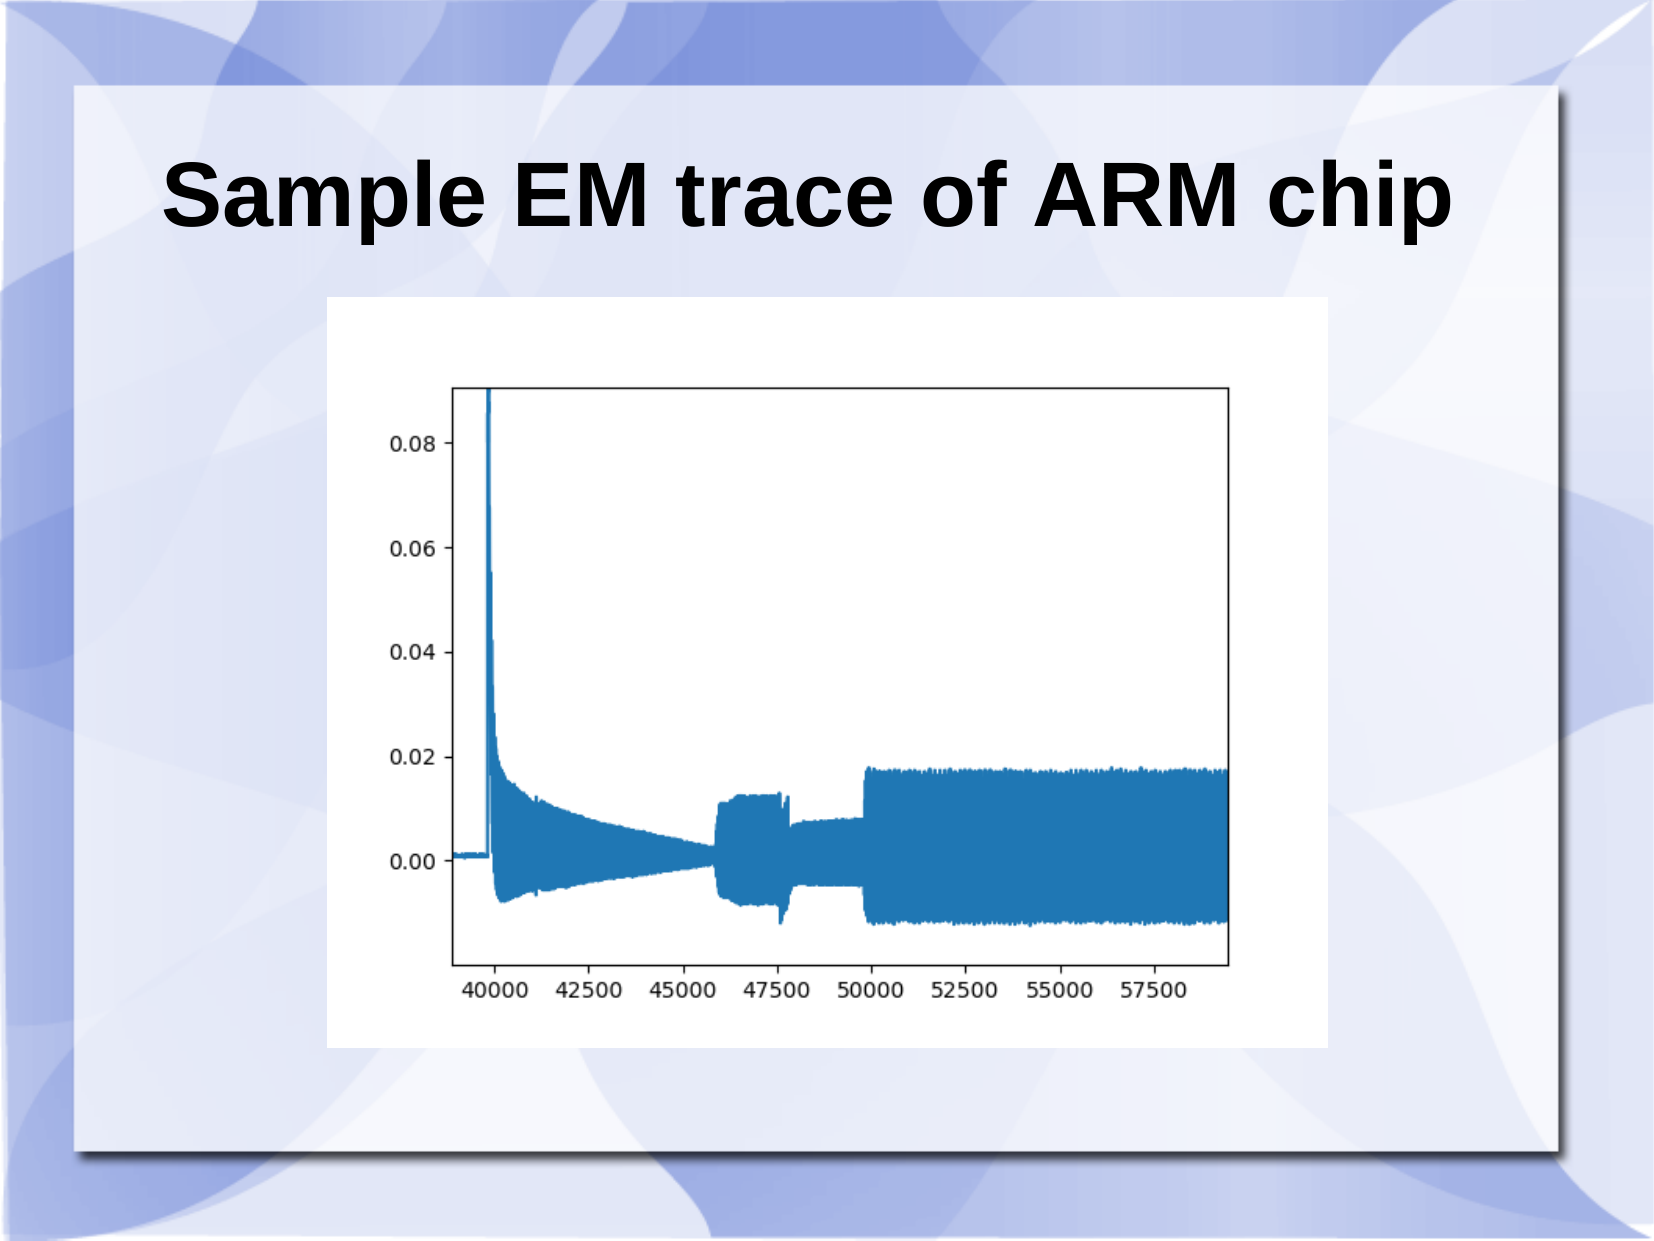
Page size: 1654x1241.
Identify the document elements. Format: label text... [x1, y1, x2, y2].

picture [0, 0, 1654, 1241]
title Sample EM trace of ARM chip [82, 90, 1536, 298]
